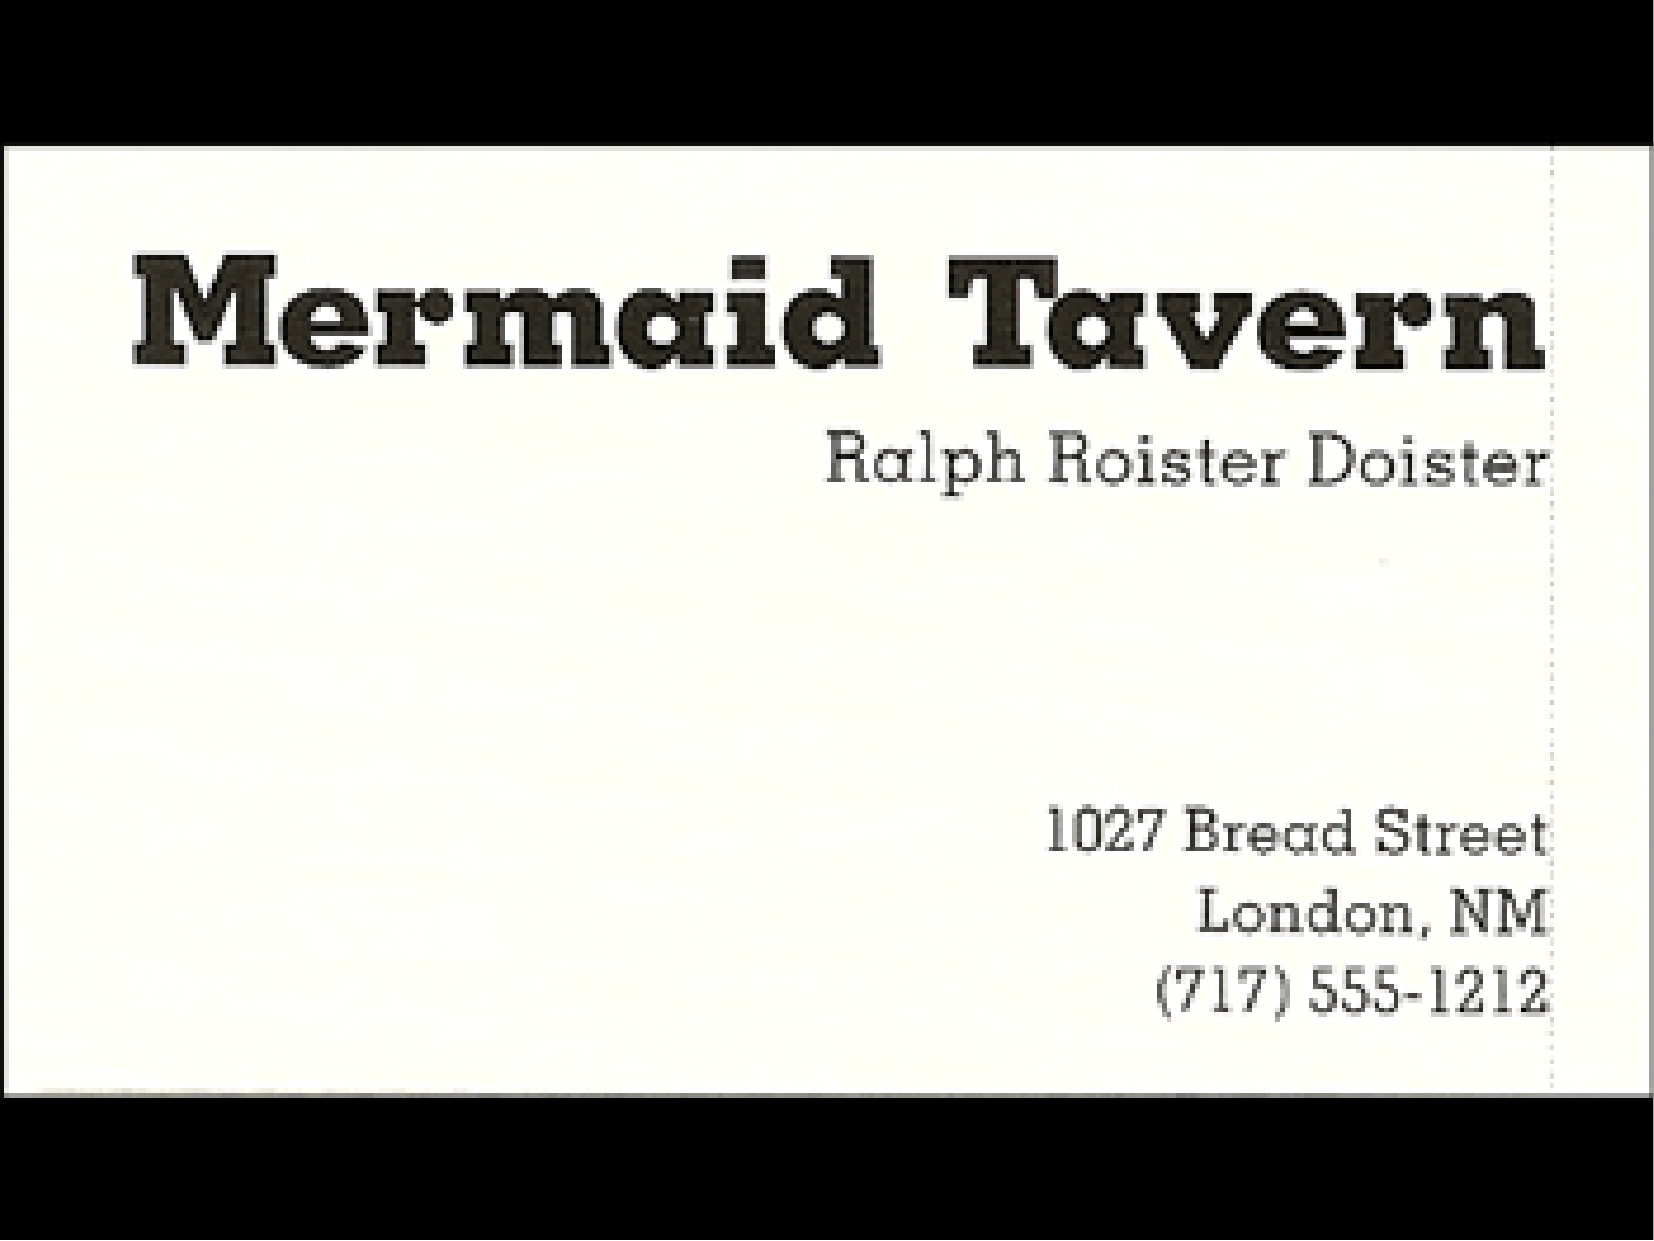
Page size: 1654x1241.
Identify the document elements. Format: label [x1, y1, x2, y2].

picture [0, 142, 1654, 1098]
